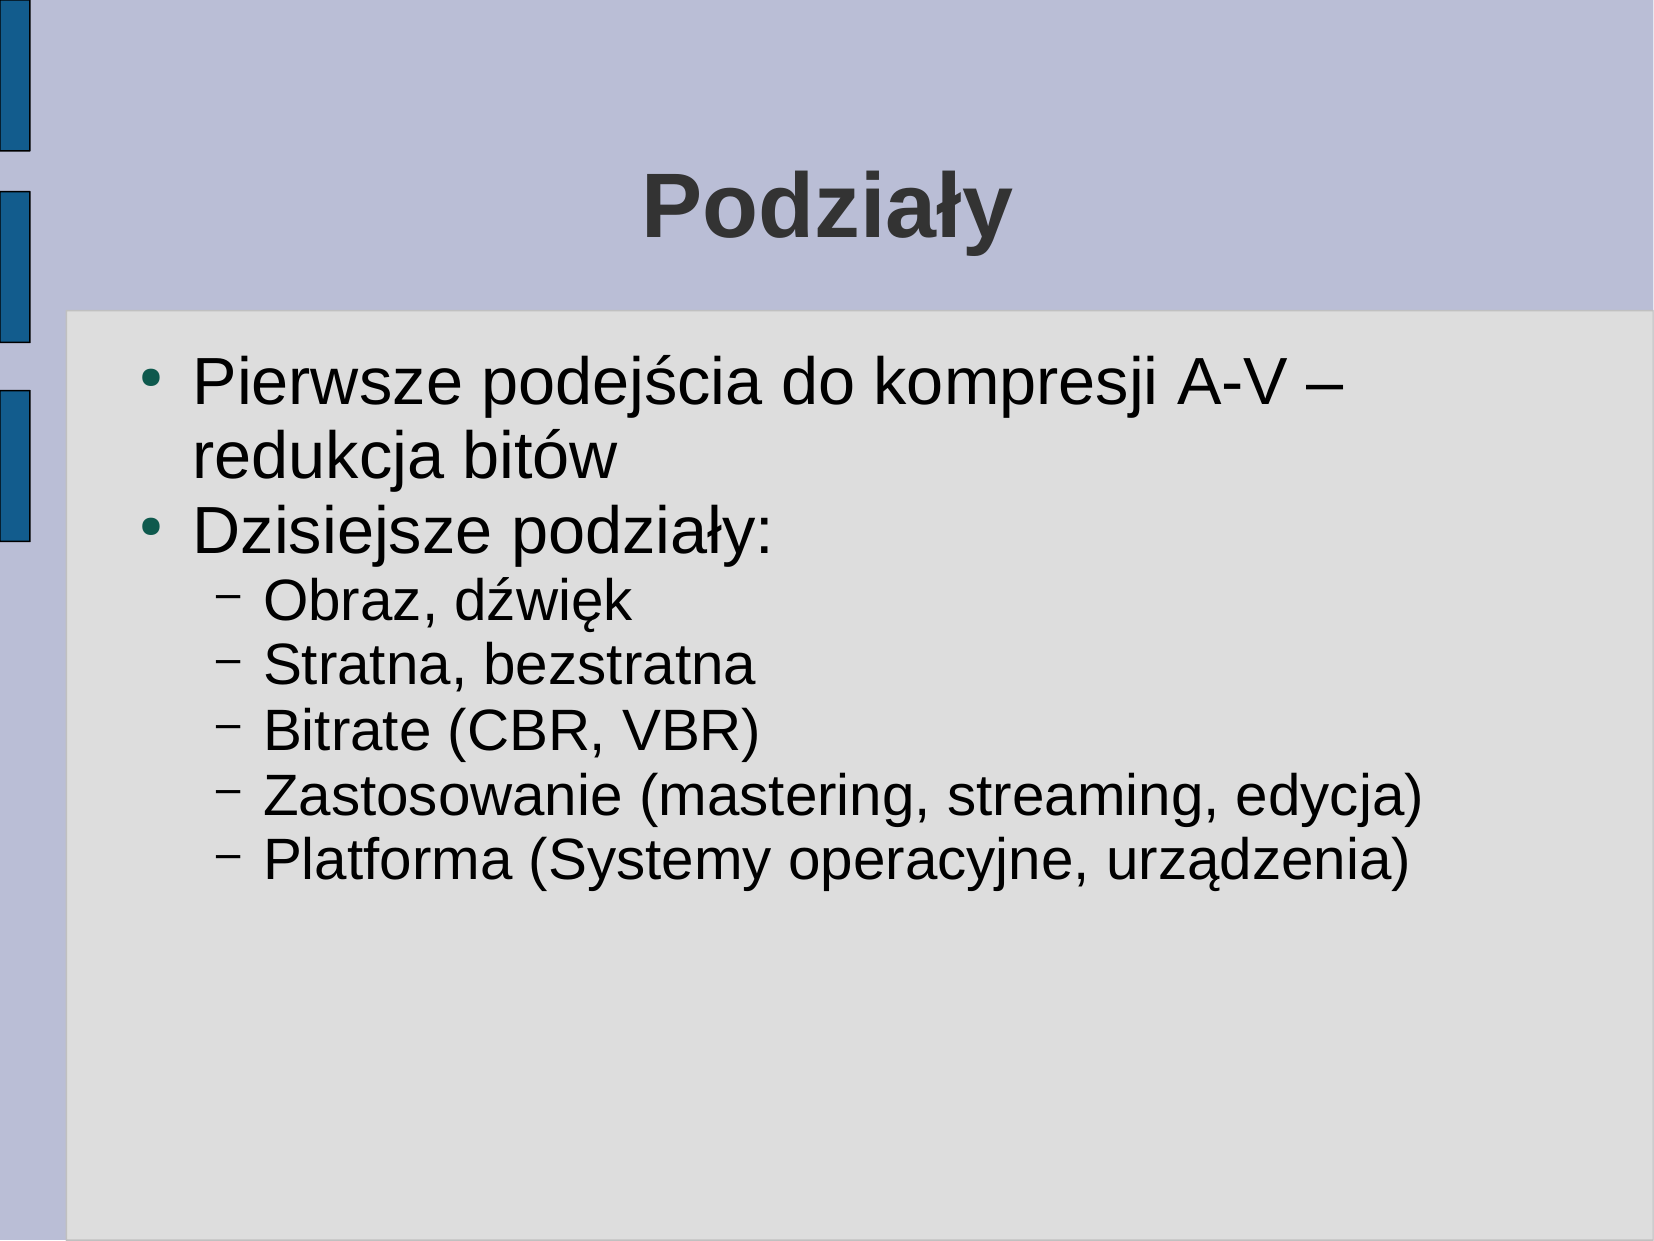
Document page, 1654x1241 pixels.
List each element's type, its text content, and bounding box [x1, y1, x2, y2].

list Pierwsze podejścia do kompresji A-V – redukcja bitów Dzisiejsze podziały: Obraz, dźwięk Stratna, bezstratna Bitrate (CBR, VBR) Zastosowanie (mastering, streaming, edycja) Platforma (Systemy operacyjne, urządzenia) [121, 344, 1534, 1127]
title Podziały [121, 102, 1534, 311]
